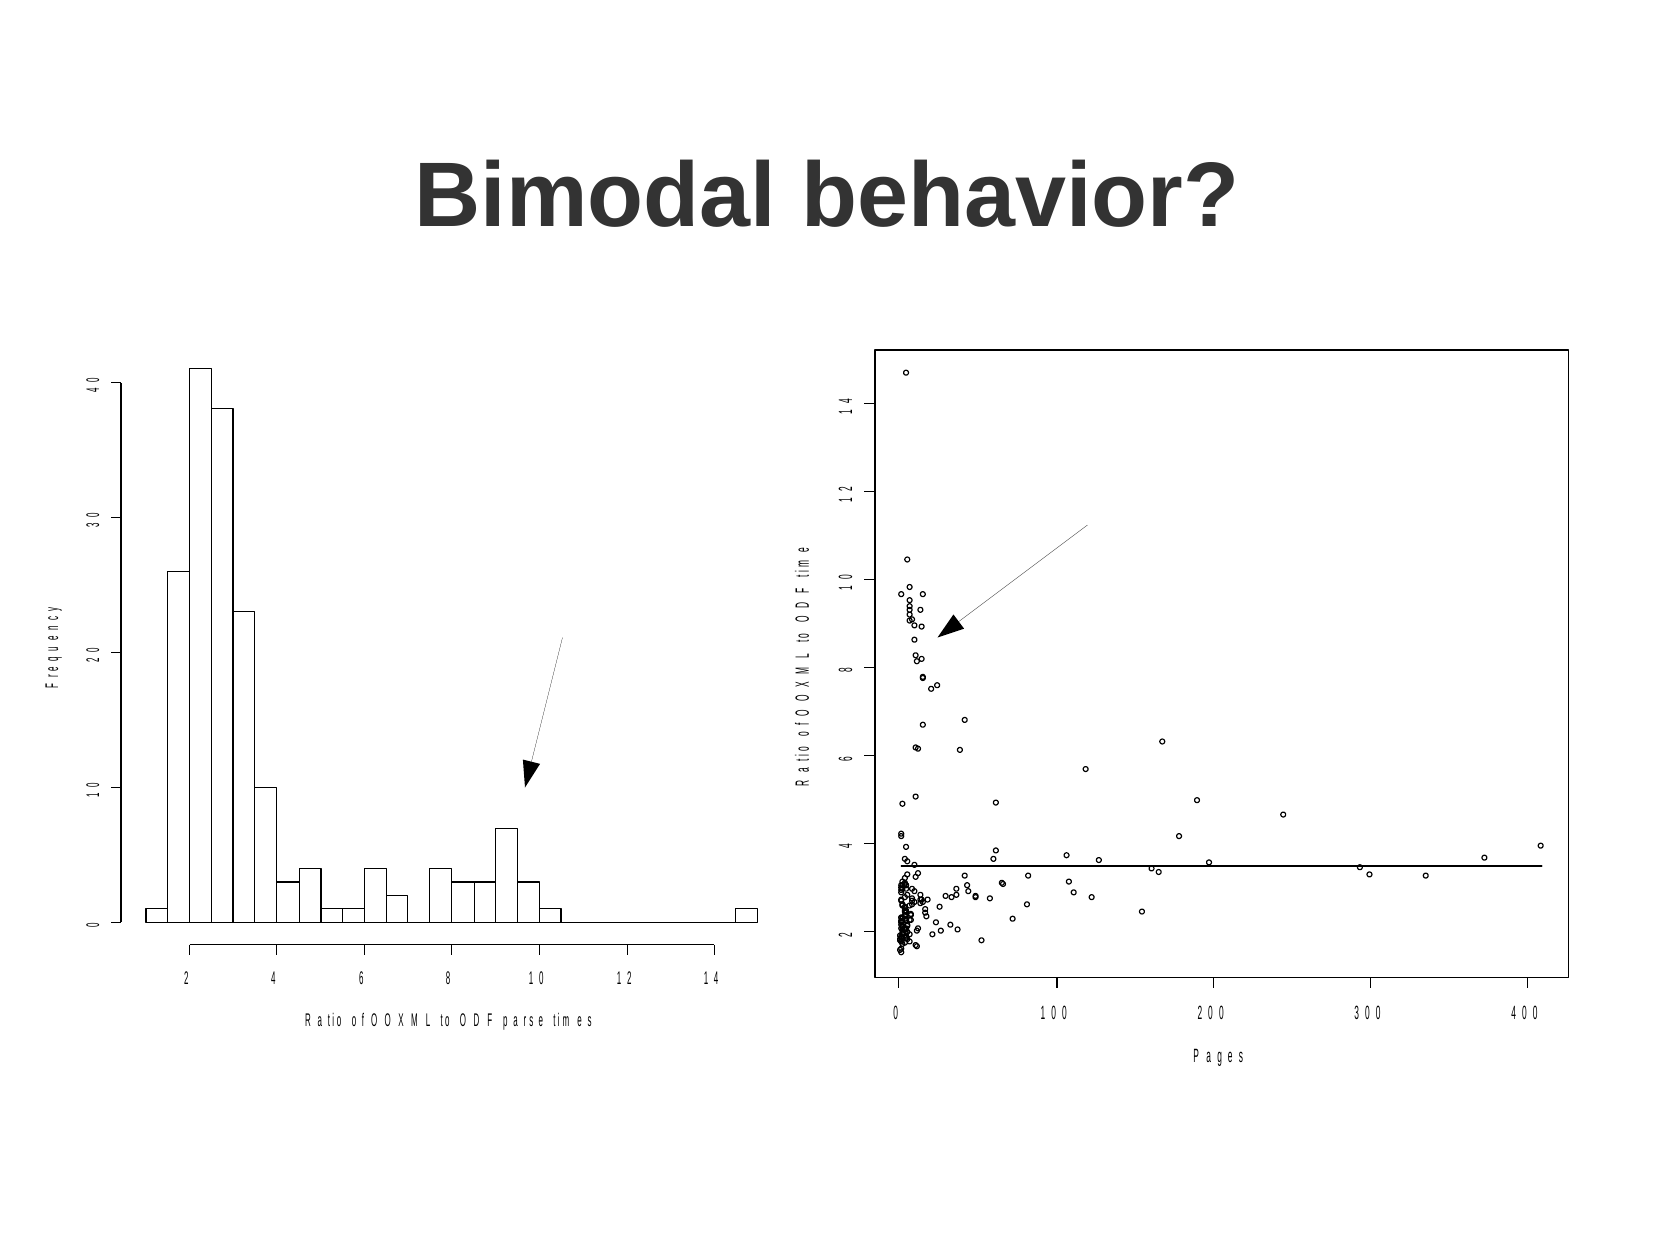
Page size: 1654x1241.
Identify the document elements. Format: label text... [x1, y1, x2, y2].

picture [37, 262, 1613, 1087]
title Bimodal behavior? [121, 91, 1534, 262]
